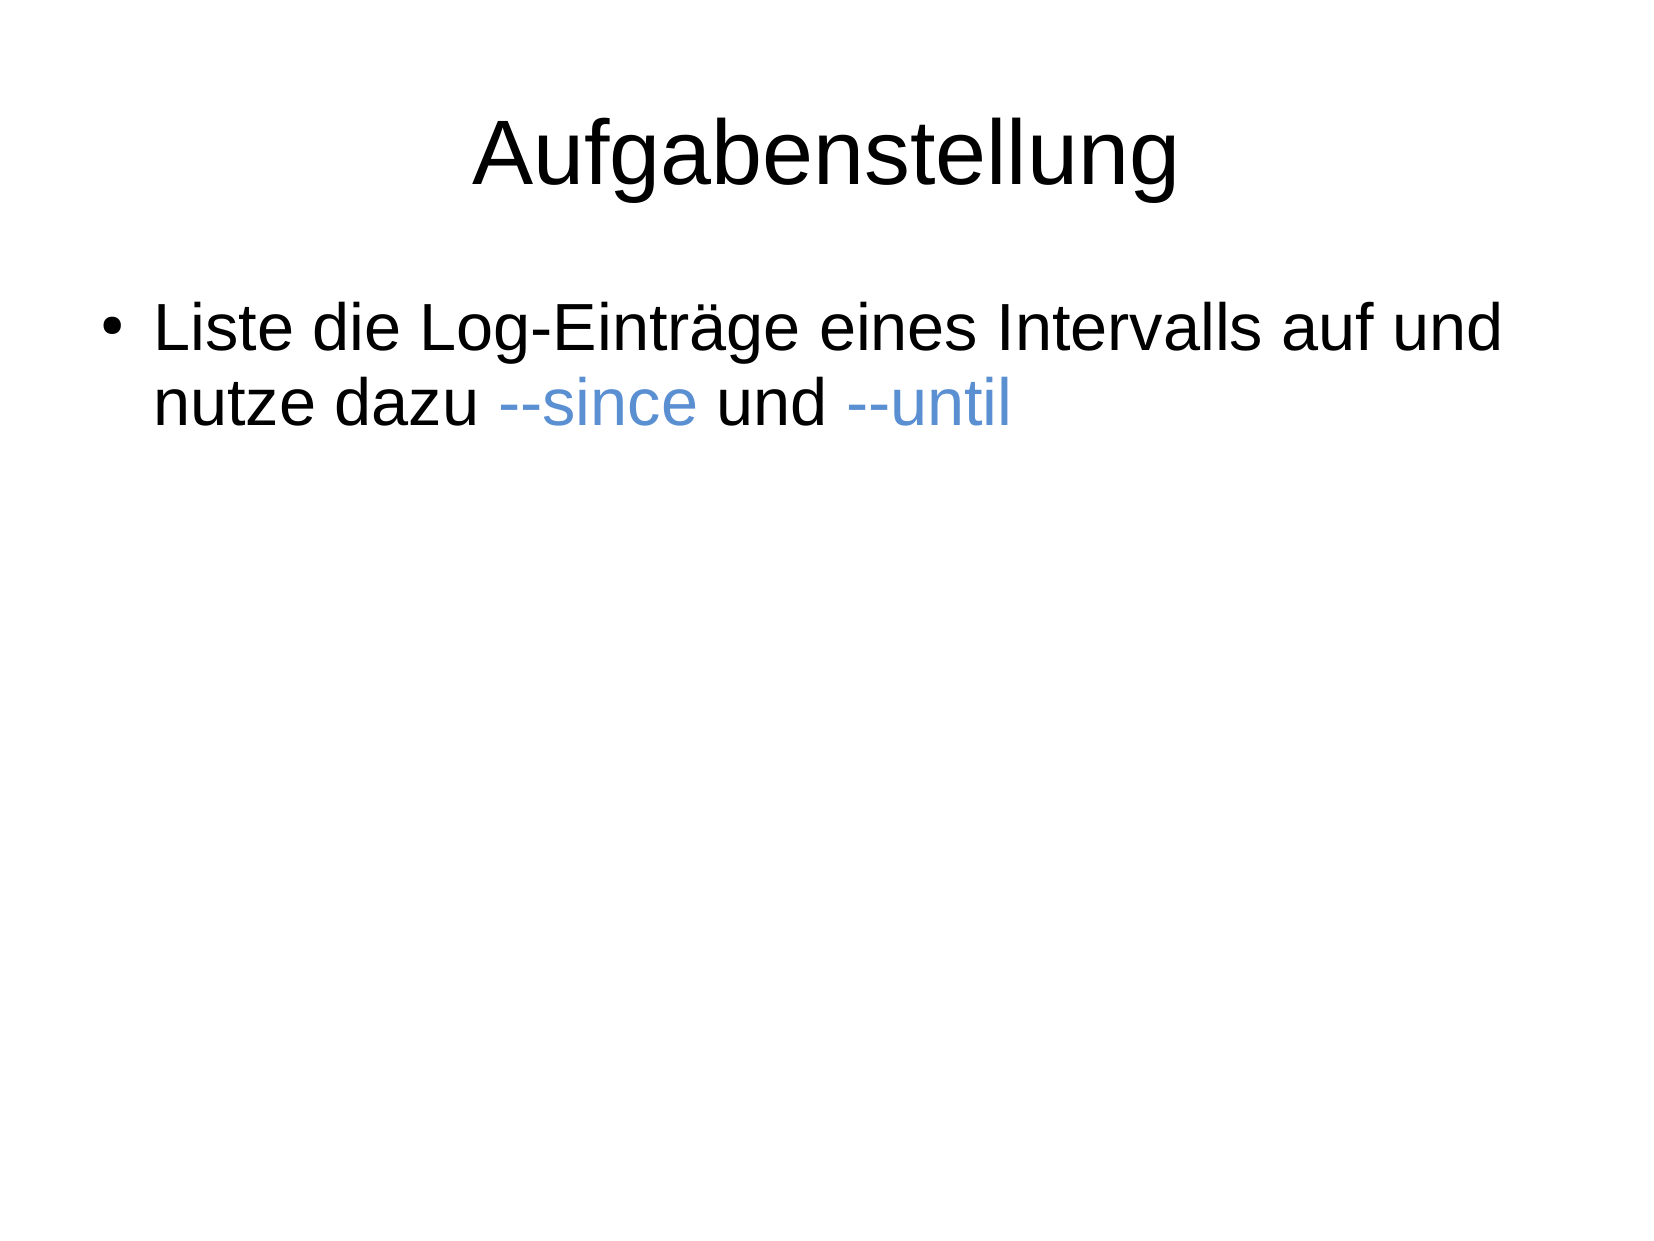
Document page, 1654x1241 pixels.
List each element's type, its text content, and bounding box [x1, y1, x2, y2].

list Liste die Log-Einträge eines Intervalls auf und nutze dazu --since und --until [82, 290, 1571, 1010]
title Aufgabenstellung [82, 49, 1571, 257]
